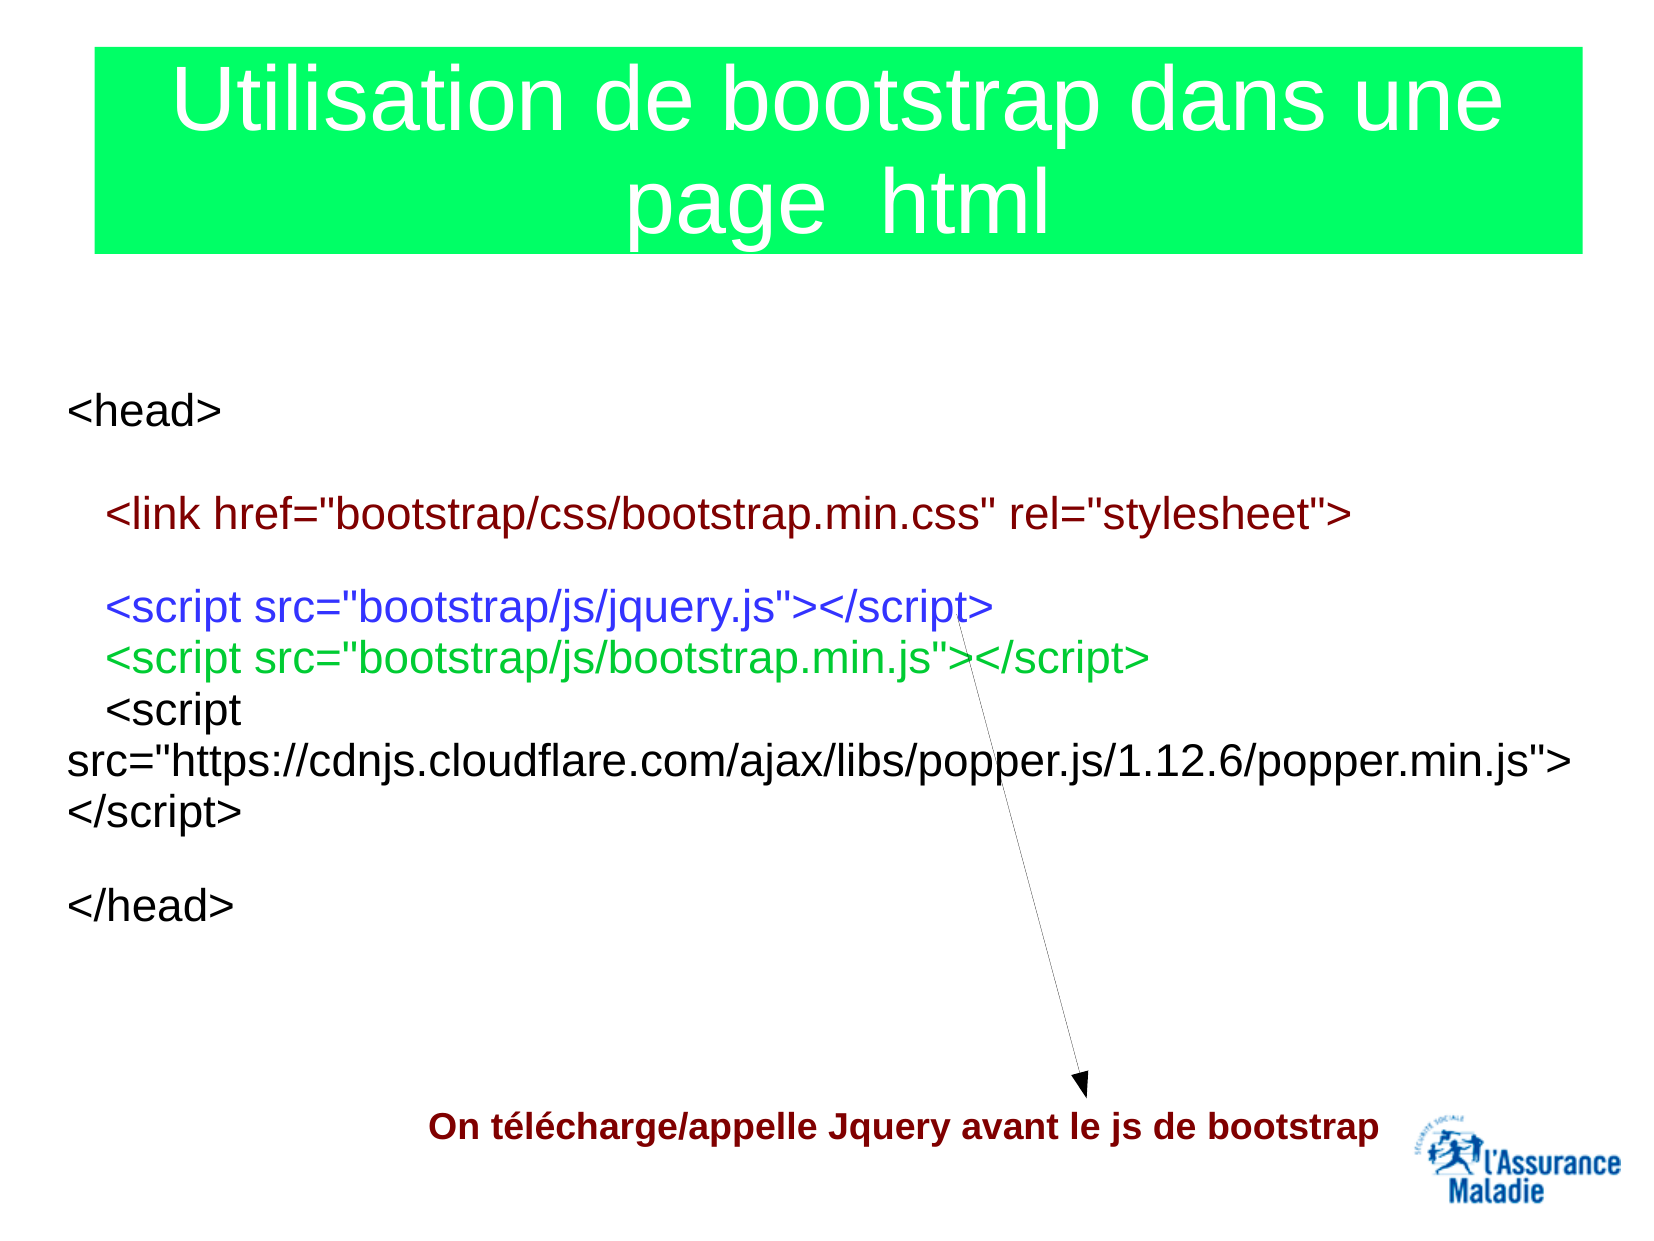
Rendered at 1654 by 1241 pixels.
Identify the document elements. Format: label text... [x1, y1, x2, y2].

picture [1393, 1111, 1621, 1205]
text_box <head> <link href="bootstrap/css/bootstrap.min.css" rel="stylesheet"> <script src="bootstrap/js/jquery.js"></script> <script src="bootstrap/js/bootstrap.min.js"></script> <script src="https://cdnjs.cloudflare.com/ajax/libs/popper.js/1.12.6/popper.min.js"></script> </head> [52, 378, 1609, 939]
text_box On télécharge/appelle Jquery avant le js de bootstrap [413, 1098, 1396, 1156]
title Utilisation de bootstrap dans une page html [94, 46, 1583, 254]
